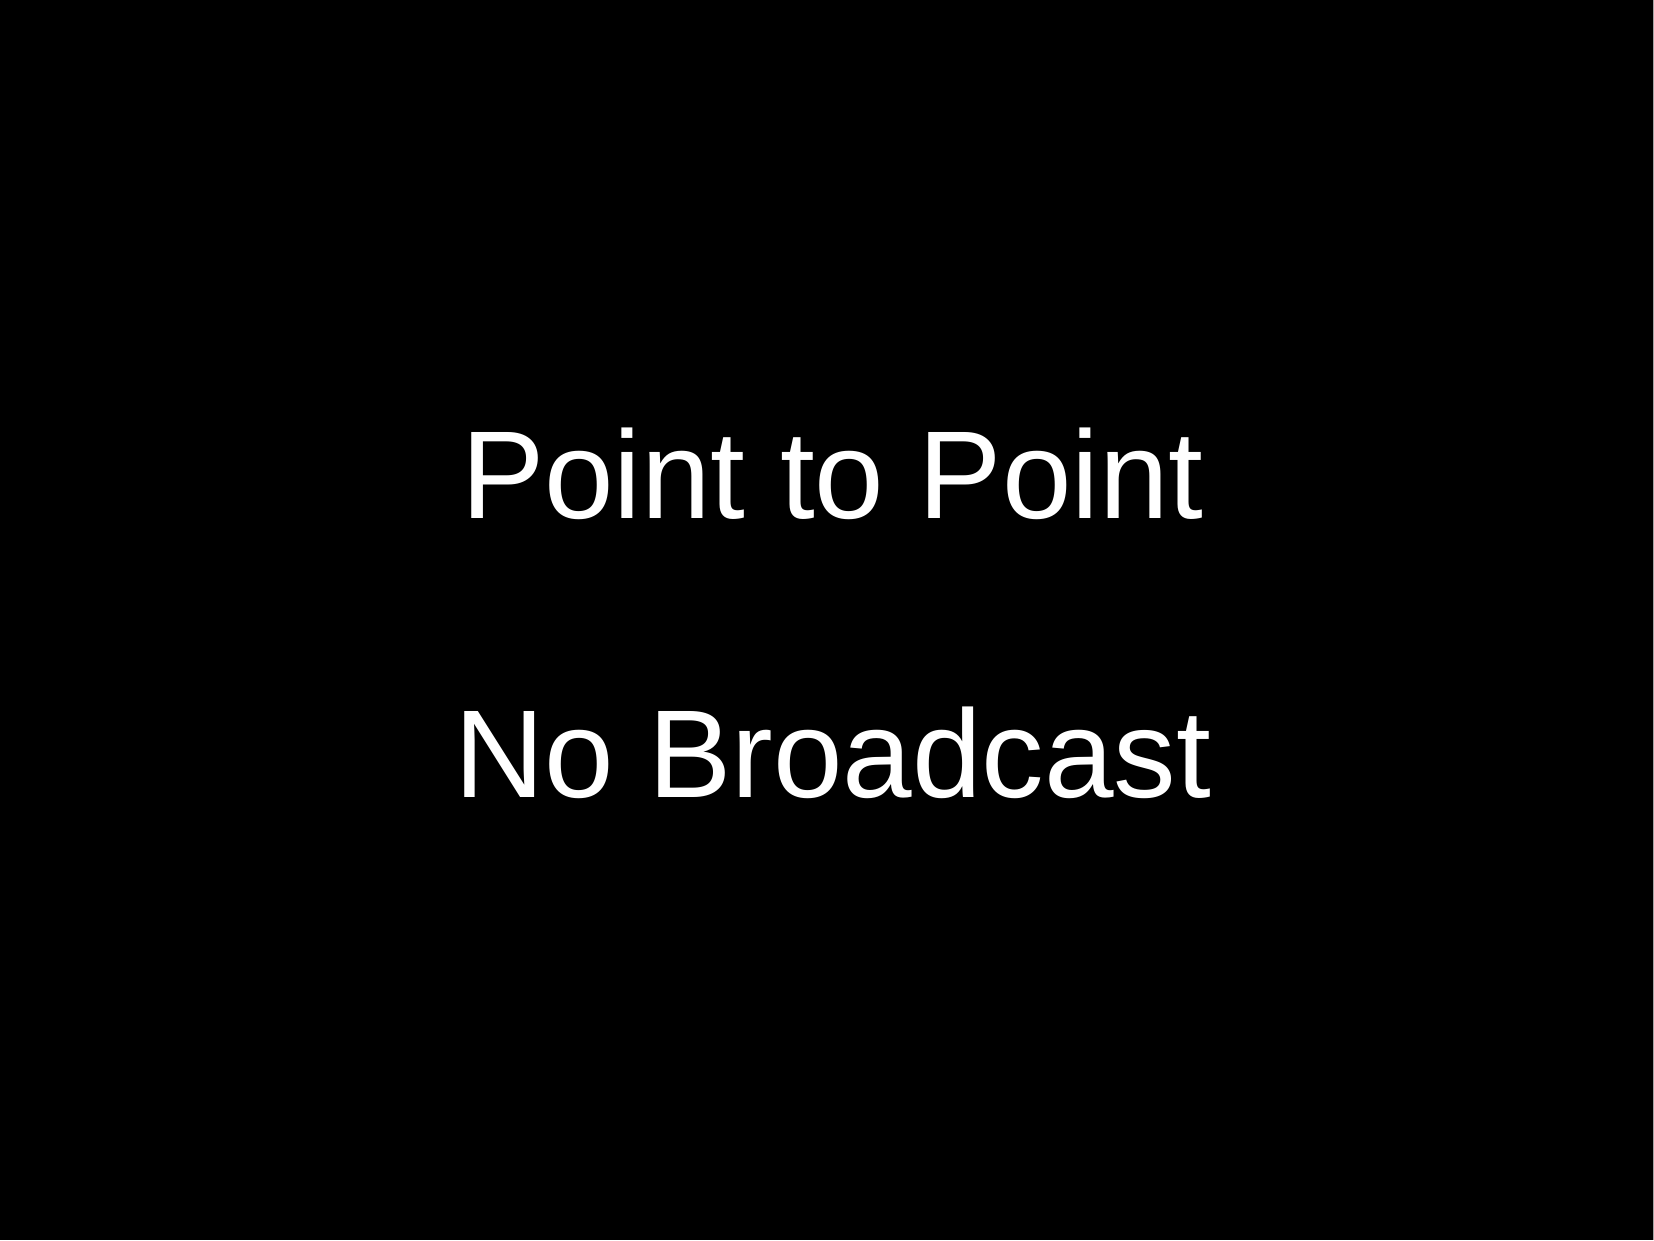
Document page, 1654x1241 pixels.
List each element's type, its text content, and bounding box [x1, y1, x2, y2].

title Point to Point No Broadcast [88, 386, 1577, 843]
